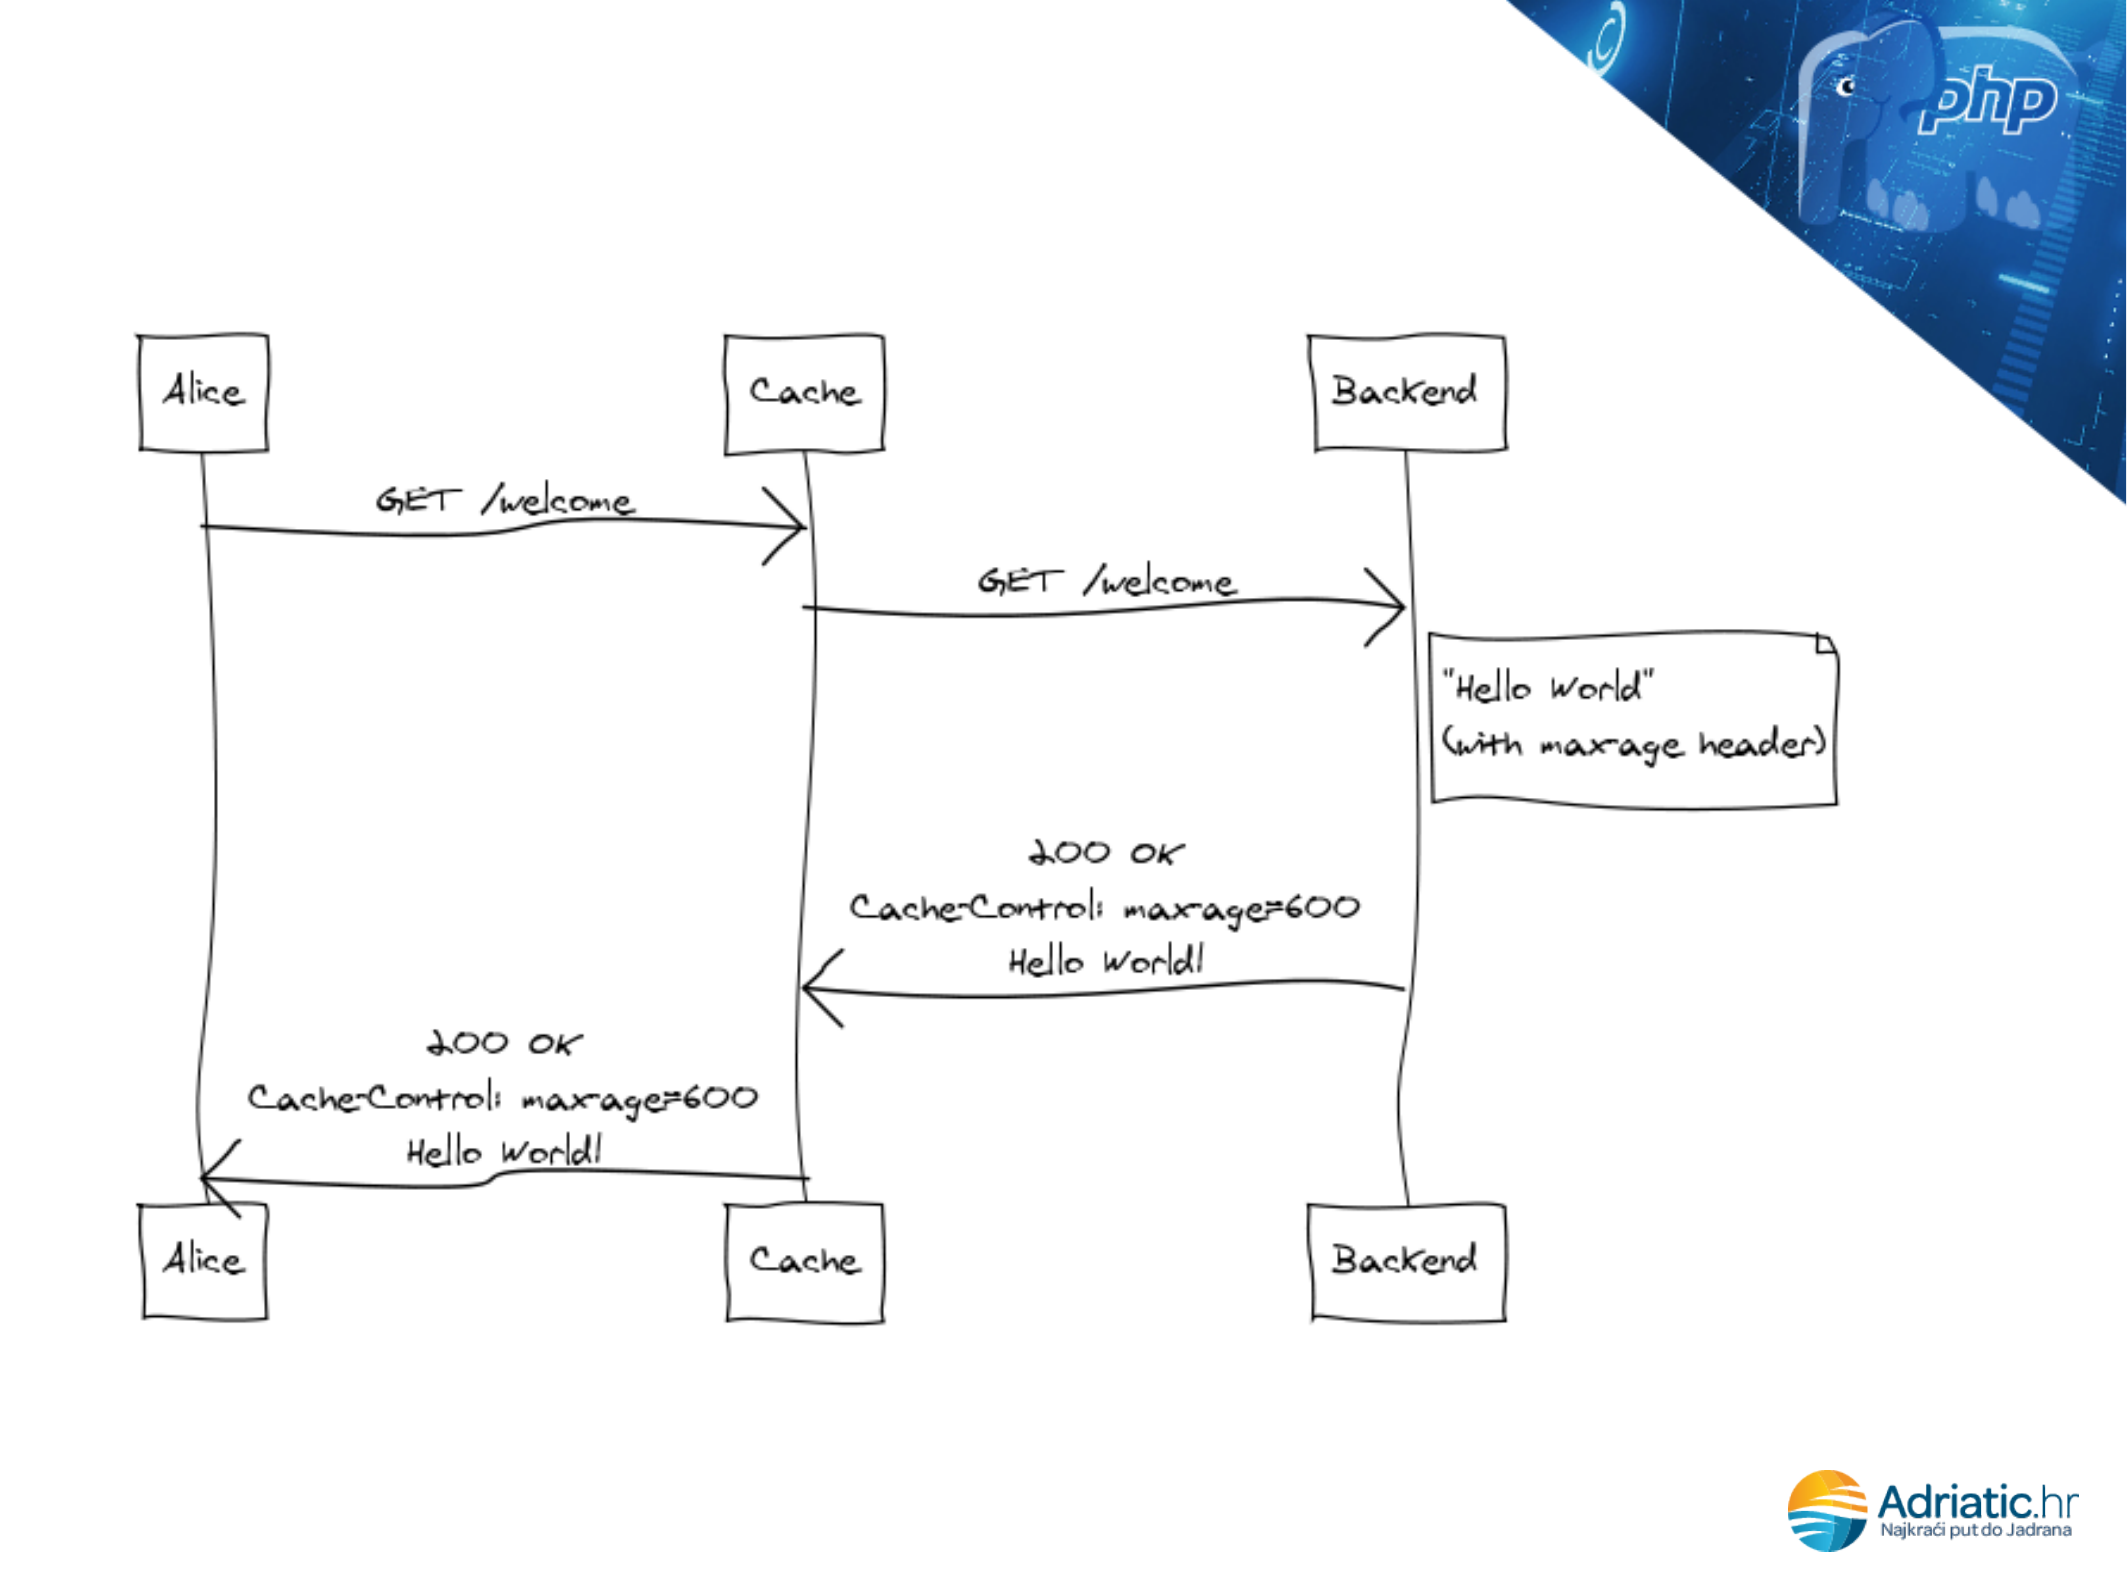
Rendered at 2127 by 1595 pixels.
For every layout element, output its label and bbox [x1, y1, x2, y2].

picture [1788, 1470, 2079, 1552]
picture [106, 0, 2127, 1335]
